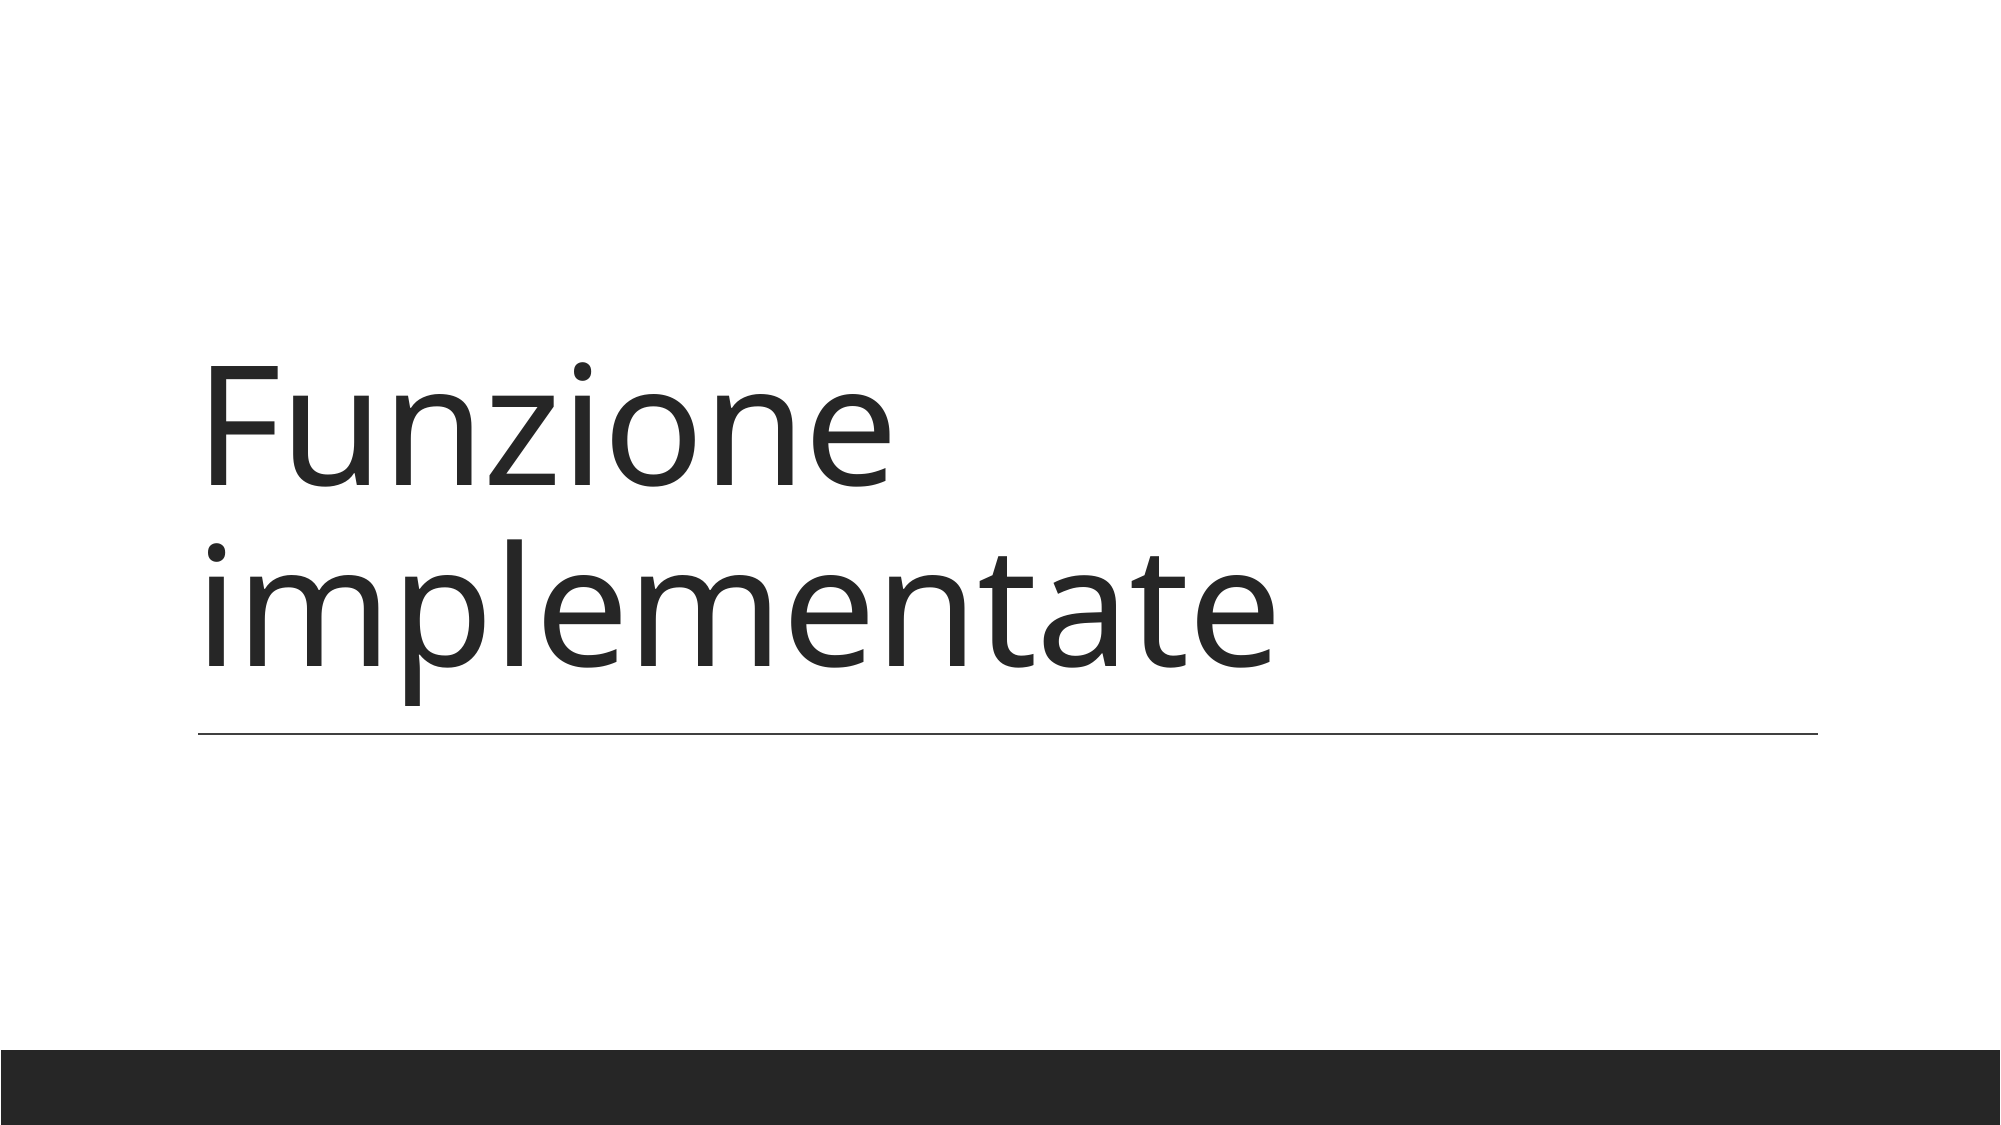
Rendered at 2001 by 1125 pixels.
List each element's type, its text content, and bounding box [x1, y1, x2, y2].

title Funzione implementate [180, 124, 1831, 710]
